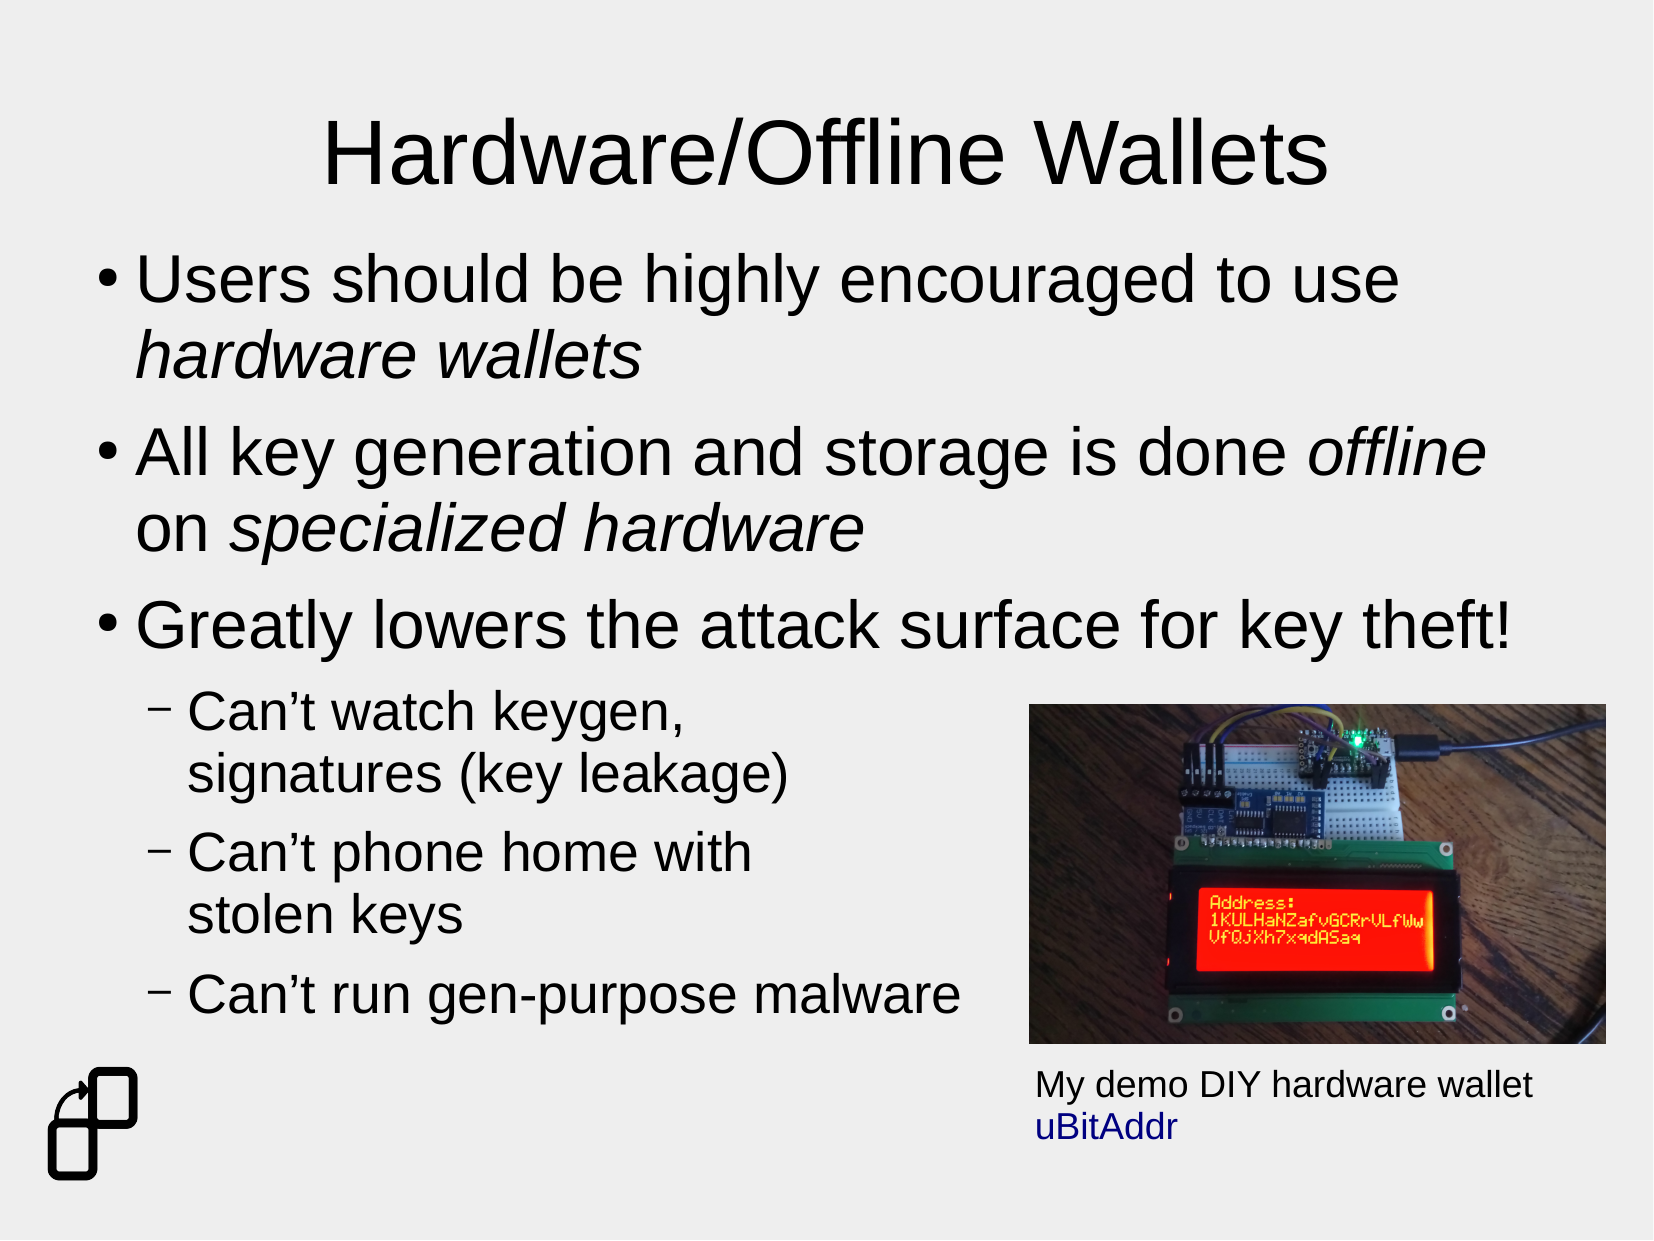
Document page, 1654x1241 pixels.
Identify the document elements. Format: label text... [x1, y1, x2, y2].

text_box My demo DIY hardware wallet uBitAddr [1020, 1056, 1621, 1156]
picture [30, 1062, 153, 1186]
picture [1029, 704, 1606, 1044]
list Users should be highly encouraged to use hardware wallets All key generation and storage is done offline on specialized hardware Greatly lowers the attack surface for key theft! Can’t watch keygen, signatures (key leakage) Can’t phone home with stolen keys Can’t run gen-purpose malware [82, 241, 1571, 1036]
title Hardware/Offline Wallets [82, 49, 1571, 241]
